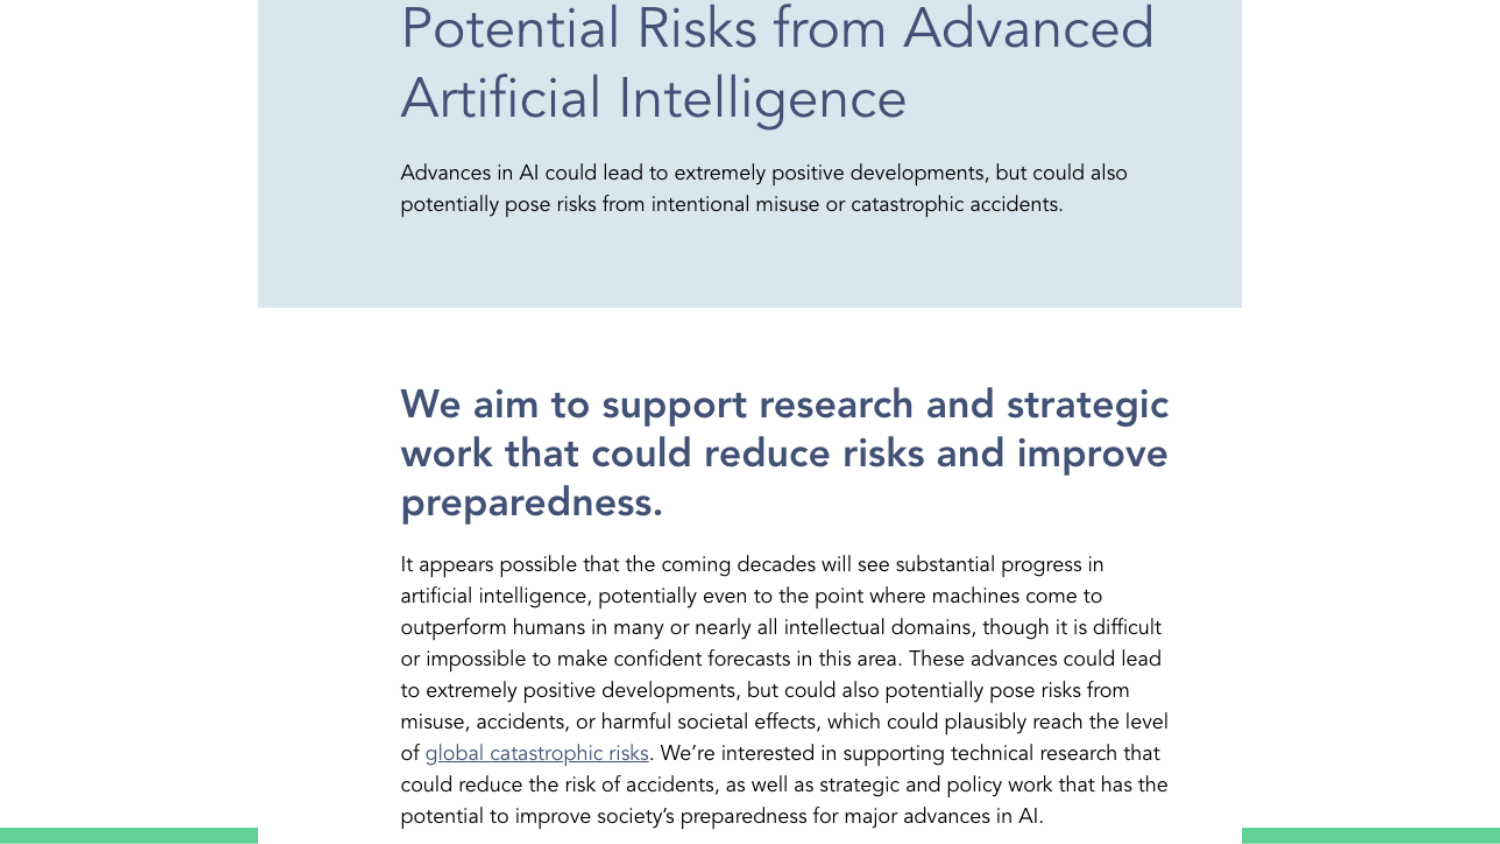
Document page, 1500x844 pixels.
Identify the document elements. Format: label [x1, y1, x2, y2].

picture [258, 0, 1242, 844]
